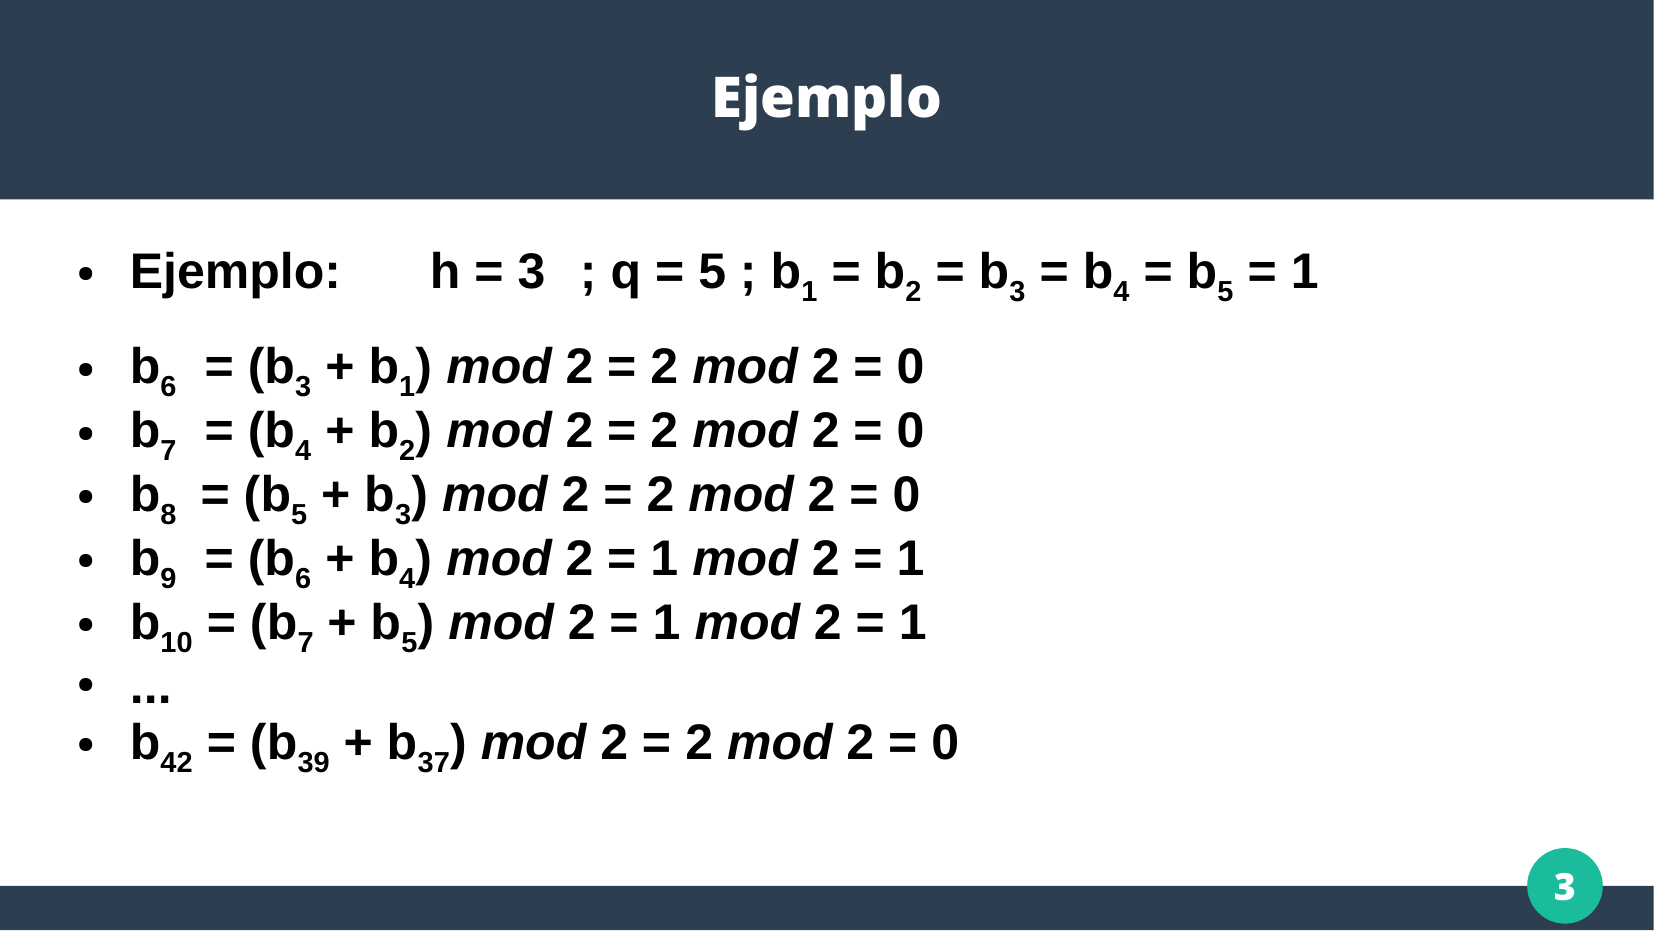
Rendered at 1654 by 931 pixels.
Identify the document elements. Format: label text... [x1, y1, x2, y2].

list Ejemplo: h = 3 ; q = 5 ; b1 = b2 = b3 = b4 = b5 = 1 b6 = (b3 + b1) mod 2 = 2 mod 2 = 0 b7 = (b4 + b2) mod 2 = 2 mod 2 = 0 b8 = (b5 + b3) mod 2 = 2 mod 2 = 0 b9 = (b6 + b4) mod 2 = 1 mod 2 = 1 b10 = (b7 + b5) mod 2 = 1 mod 2 = 1 ... b42 = (b39 + b37) mod 2 = 2 mod 2 = 0 [59, 243, 1595, 864]
title Ejemplo [59, 37, 1595, 155]
